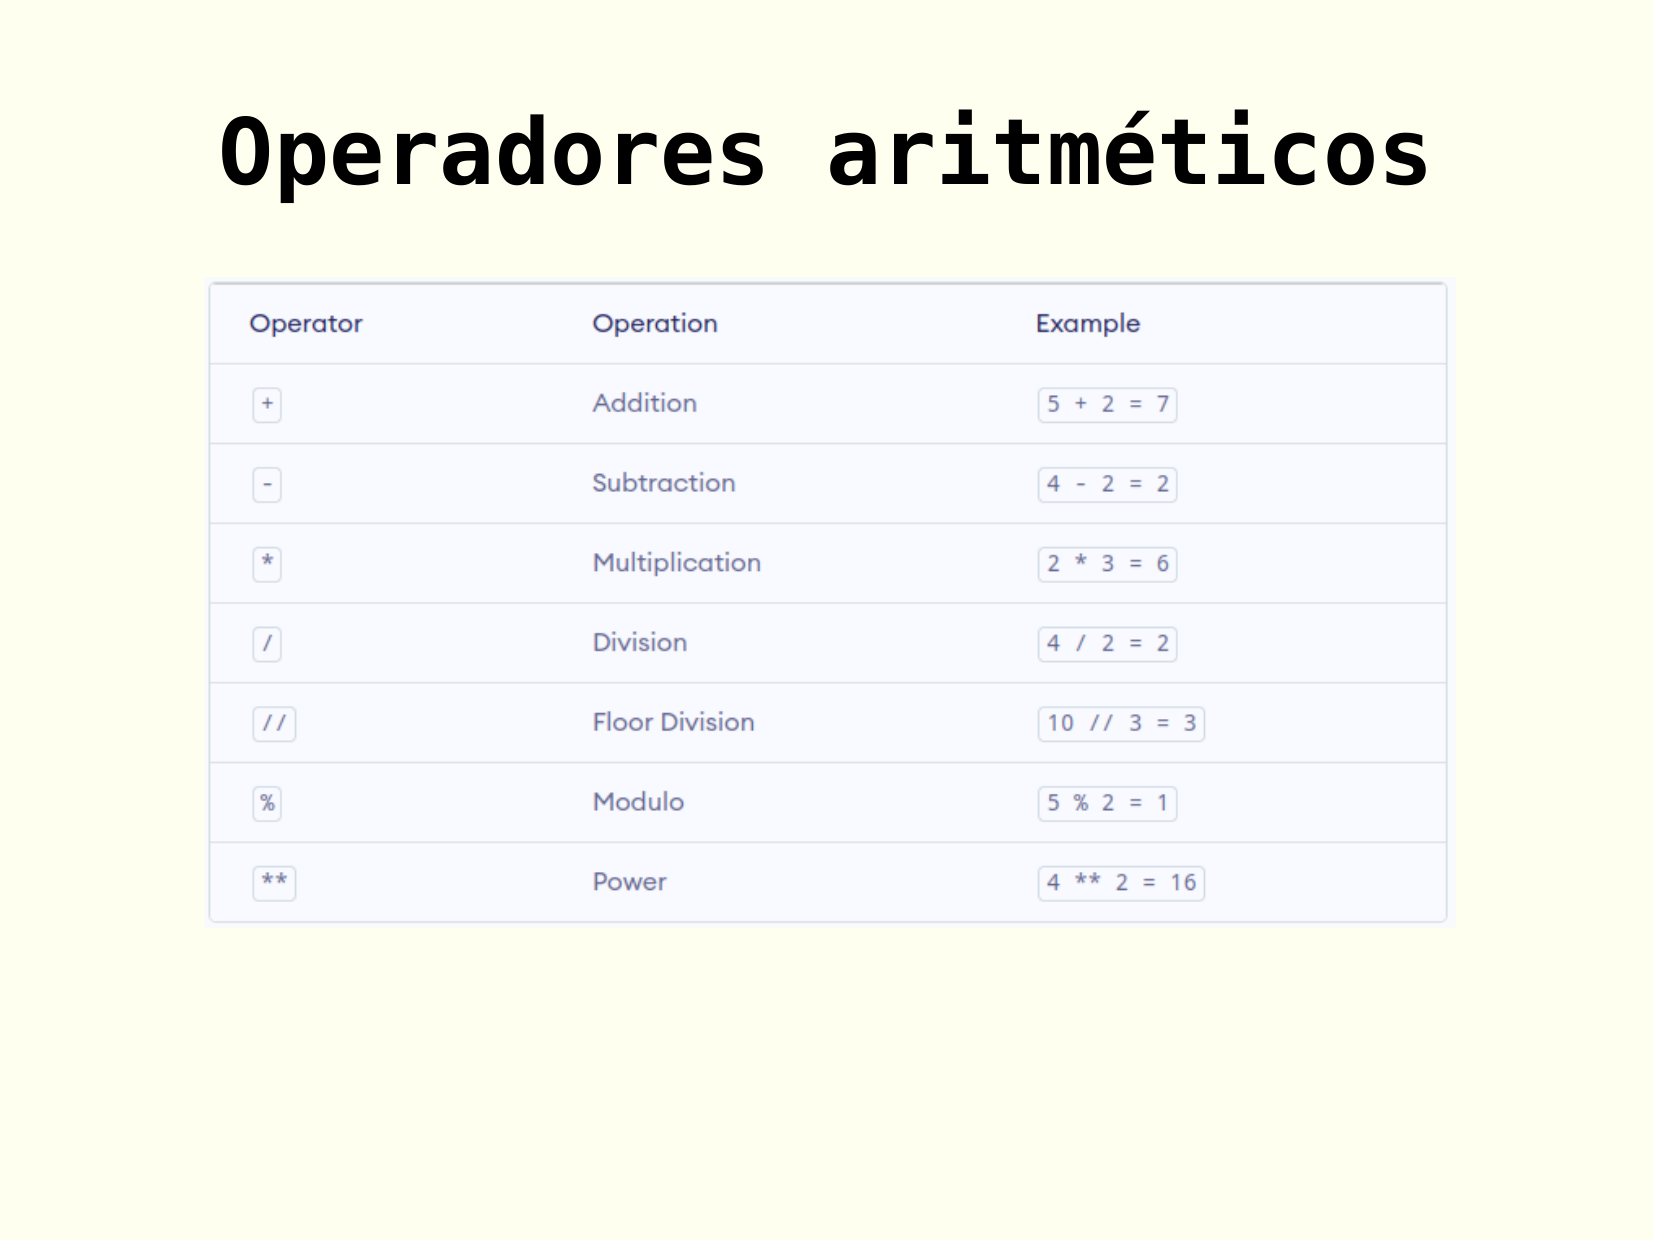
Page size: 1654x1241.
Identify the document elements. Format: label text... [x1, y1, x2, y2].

title Operadores aritméticos [82, 49, 1571, 257]
picture [204, 277, 1456, 928]
